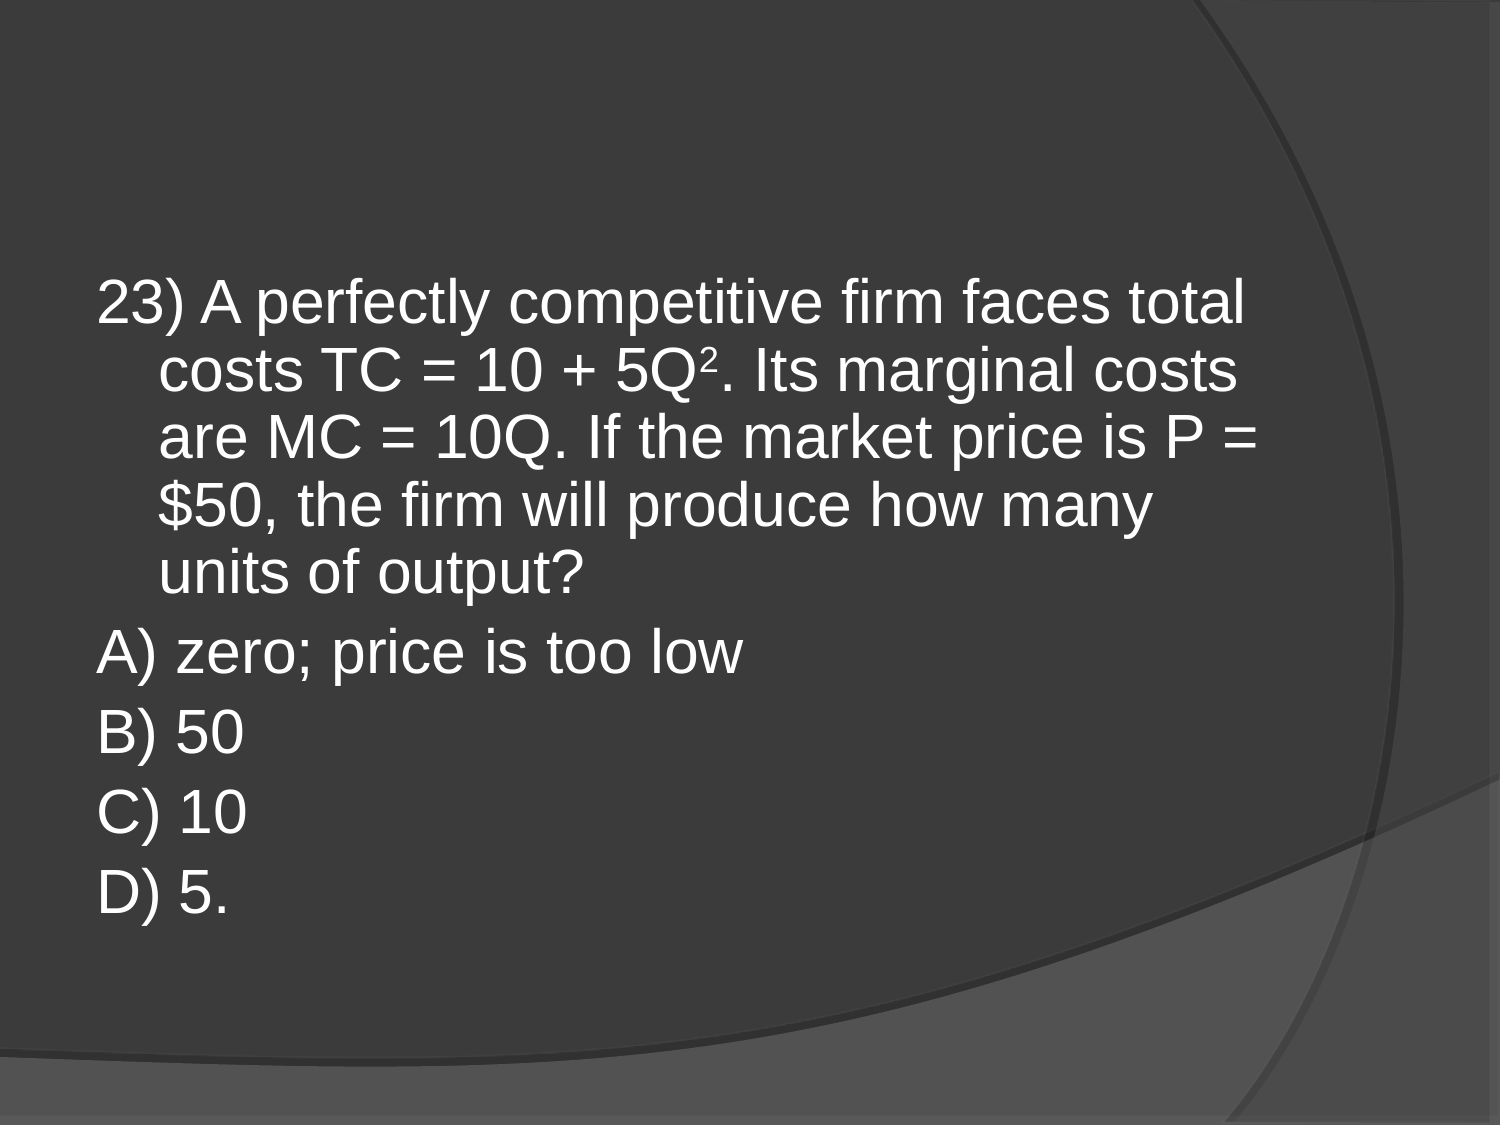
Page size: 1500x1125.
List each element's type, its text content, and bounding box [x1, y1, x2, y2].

list 23) A perfectly competitive firm faces total costs TC = 10 + 5Q2. Its marginal costs are MC = 10Q. If the market price is P = $50, the firm will produce how many units of output? A) zero; price is too low B) 50 C) 10 D) 5. [75, 262, 1300, 1005]
